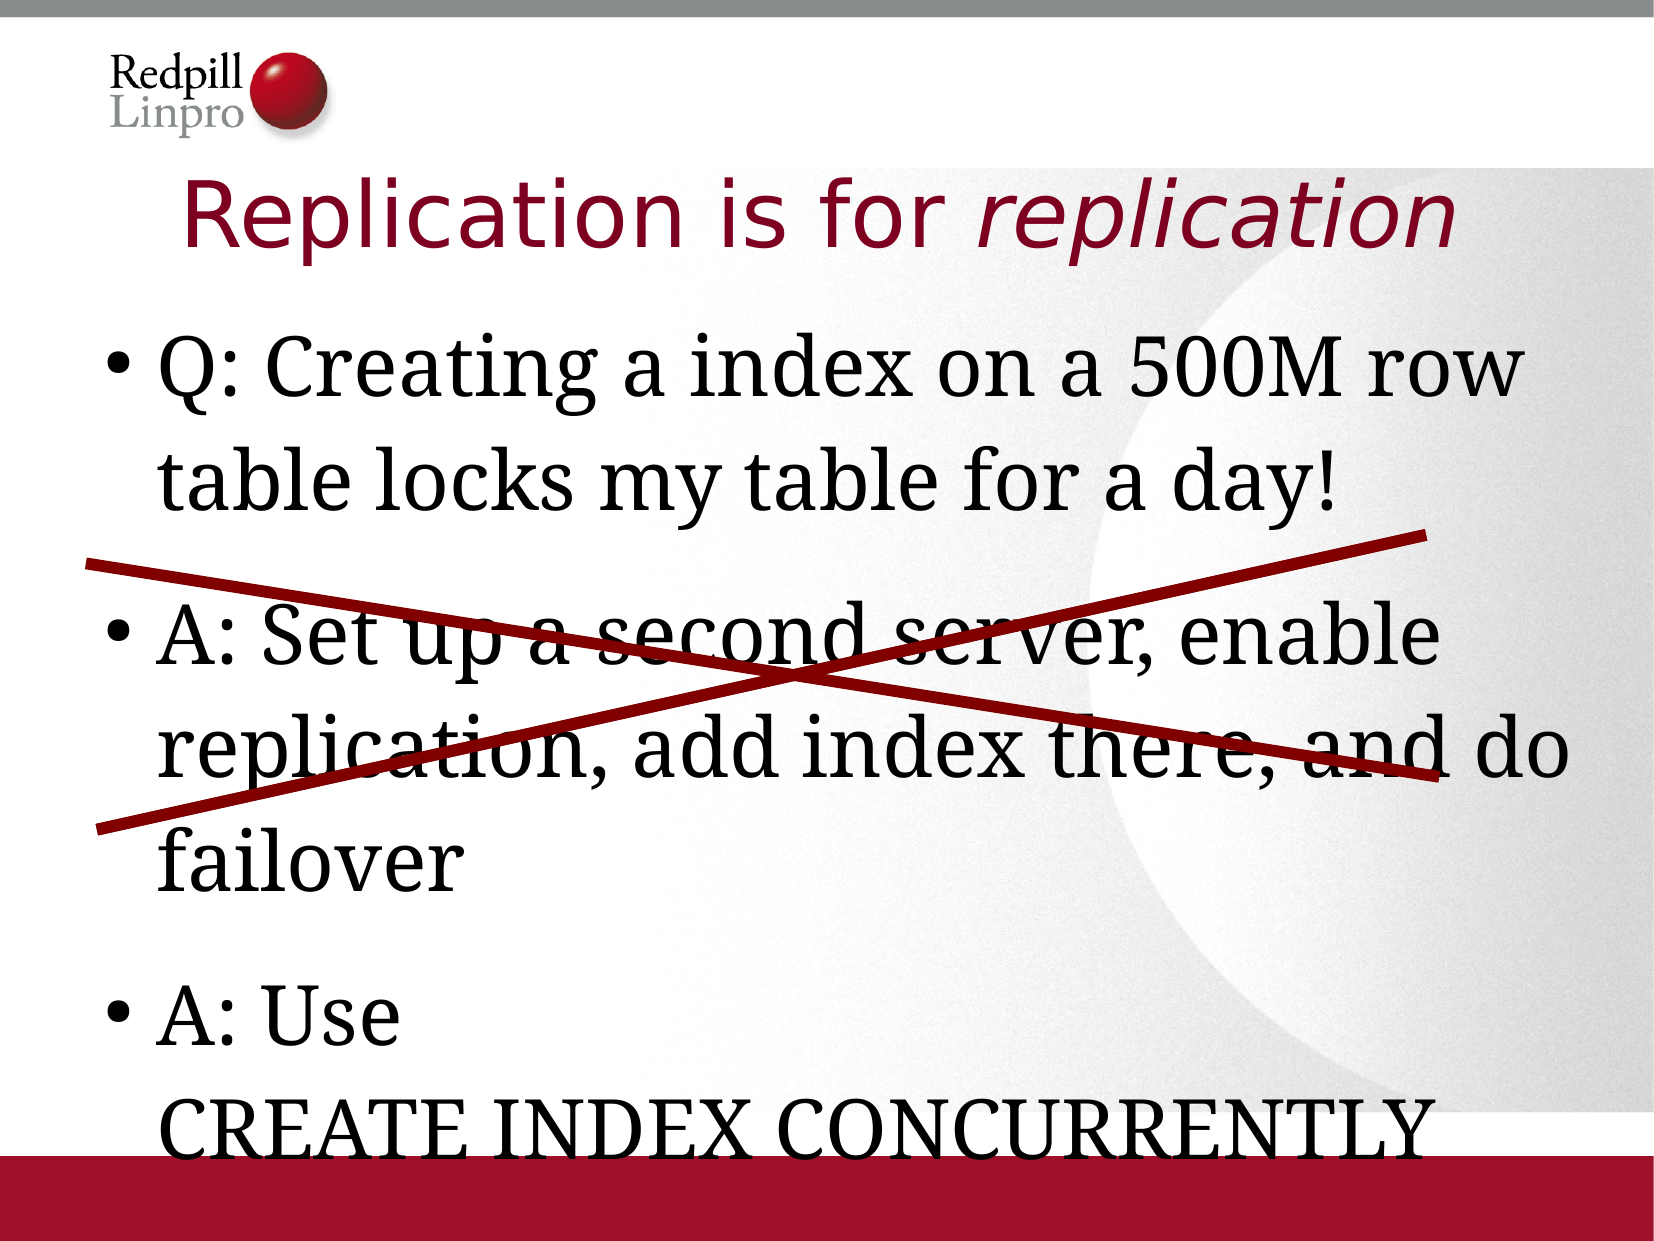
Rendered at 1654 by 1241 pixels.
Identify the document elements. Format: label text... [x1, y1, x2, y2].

picture [0, 0, 1654, 1241]
title Replication is for replication [76, 140, 1565, 293]
list Q: Creating a index on a 500M row table locks my table for a day! A: Set up a second server, enable replication, add index there, and do failover A: Use CREATE INDEX CONCURRENTLY [85, 307, 1609, 1112]
